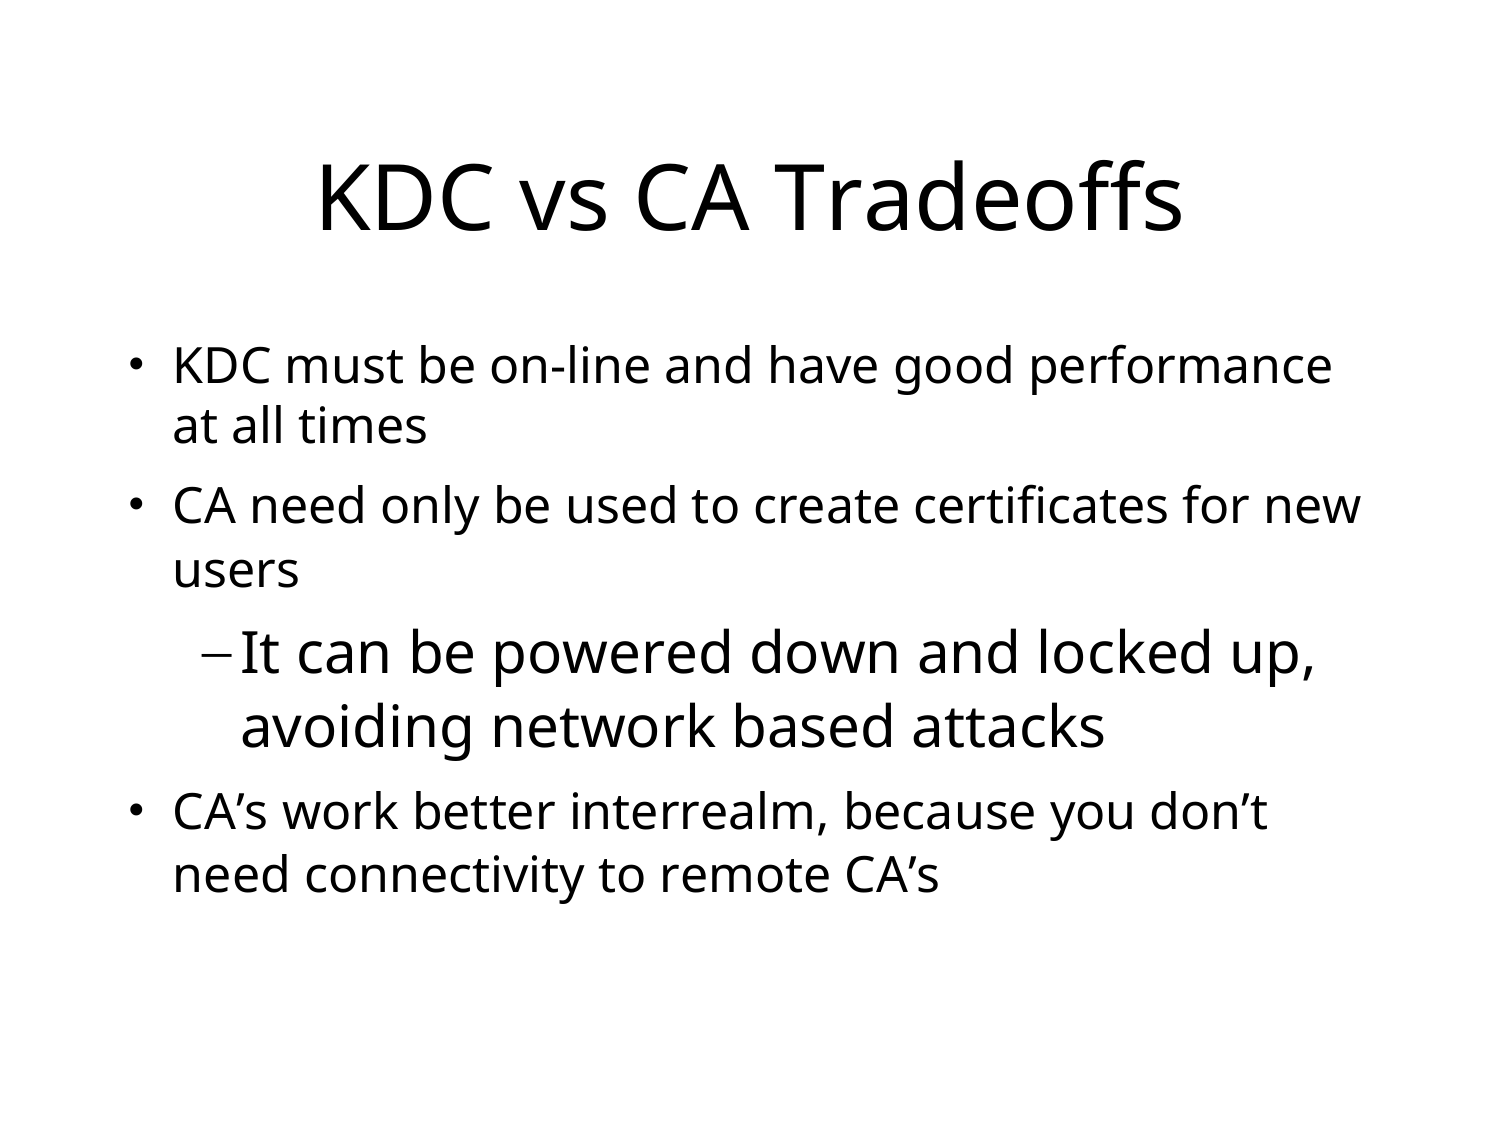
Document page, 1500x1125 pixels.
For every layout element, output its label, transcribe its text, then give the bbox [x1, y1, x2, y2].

list KDC must be on-line and have good performance at all times CA need only be used to create certificates for new users It can be powered down and locked up, avoiding network based attacks CA’s work better interrealm, because you don’t need connectivity to remote CA’s [112, 324, 1388, 1124]
title KDC vs CA Tradeoffs [112, 99, 1388, 288]
